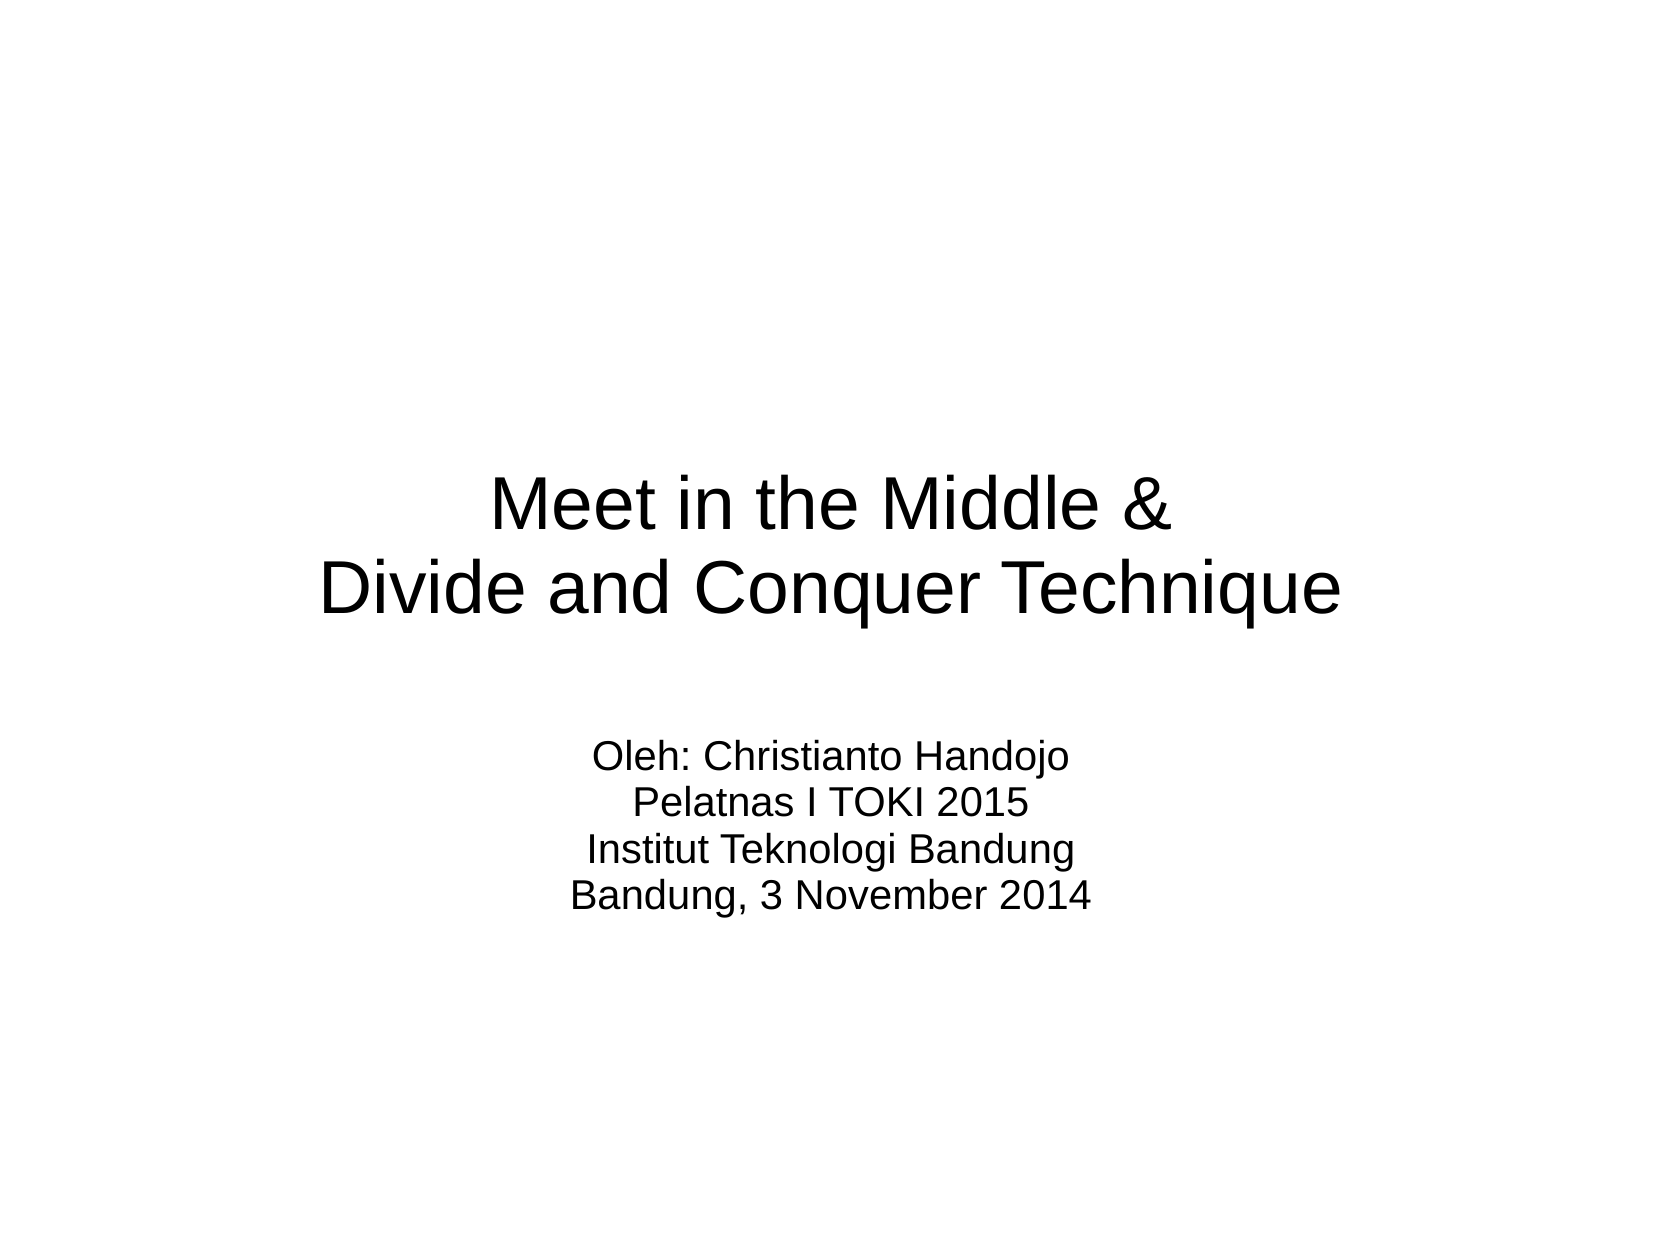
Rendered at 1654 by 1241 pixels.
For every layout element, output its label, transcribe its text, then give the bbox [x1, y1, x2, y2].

subtitle Meet in the Middle & Divide and Conquer Technique Oleh: Christianto Handojo Pelatnas I TOKI 2015 Institut Teknologi Bandung Bandung, 3 November 2014 [86, 210, 1576, 1171]
